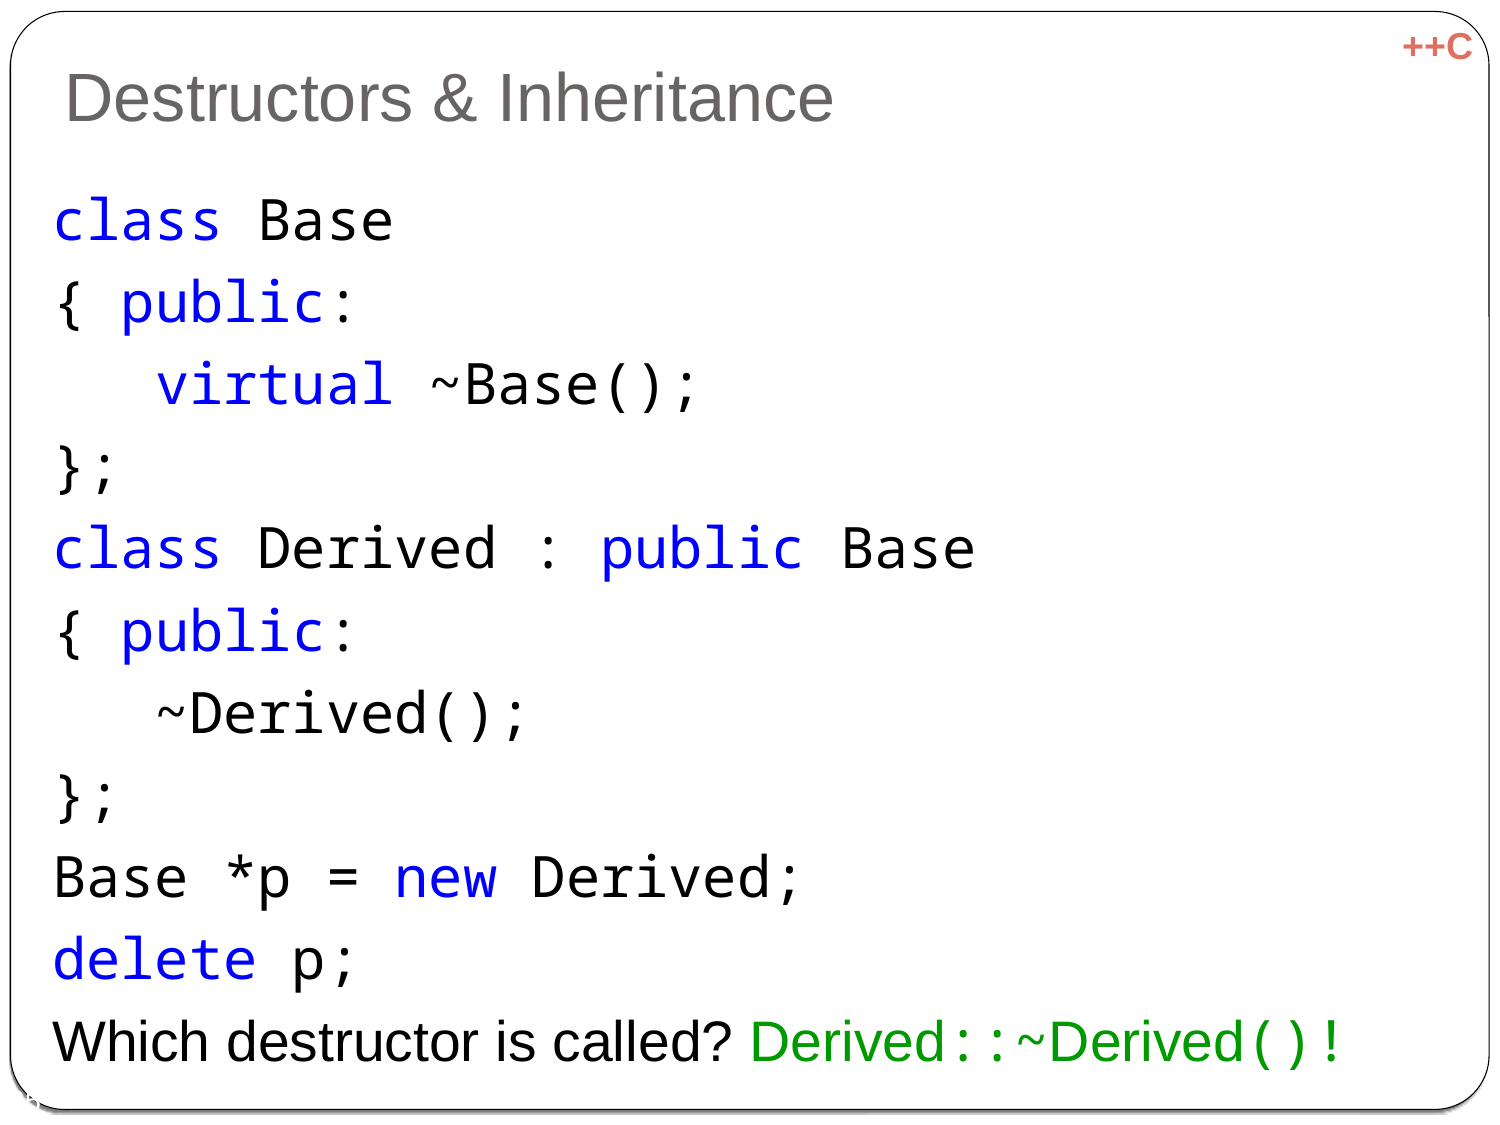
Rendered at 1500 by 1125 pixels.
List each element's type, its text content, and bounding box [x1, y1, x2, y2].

title Destructors & Inheritance [50, 45, 1450, 150]
list class Base { public: virtual ~Base(); }; class Derived : public Base { public: ~Derived(); }; Base *p = new Derived; delete p; Which destructor is called? Derived::~Derived()! [37, 162, 1463, 1088]
slide_number 22 [0, 1074, 50, 1125]
